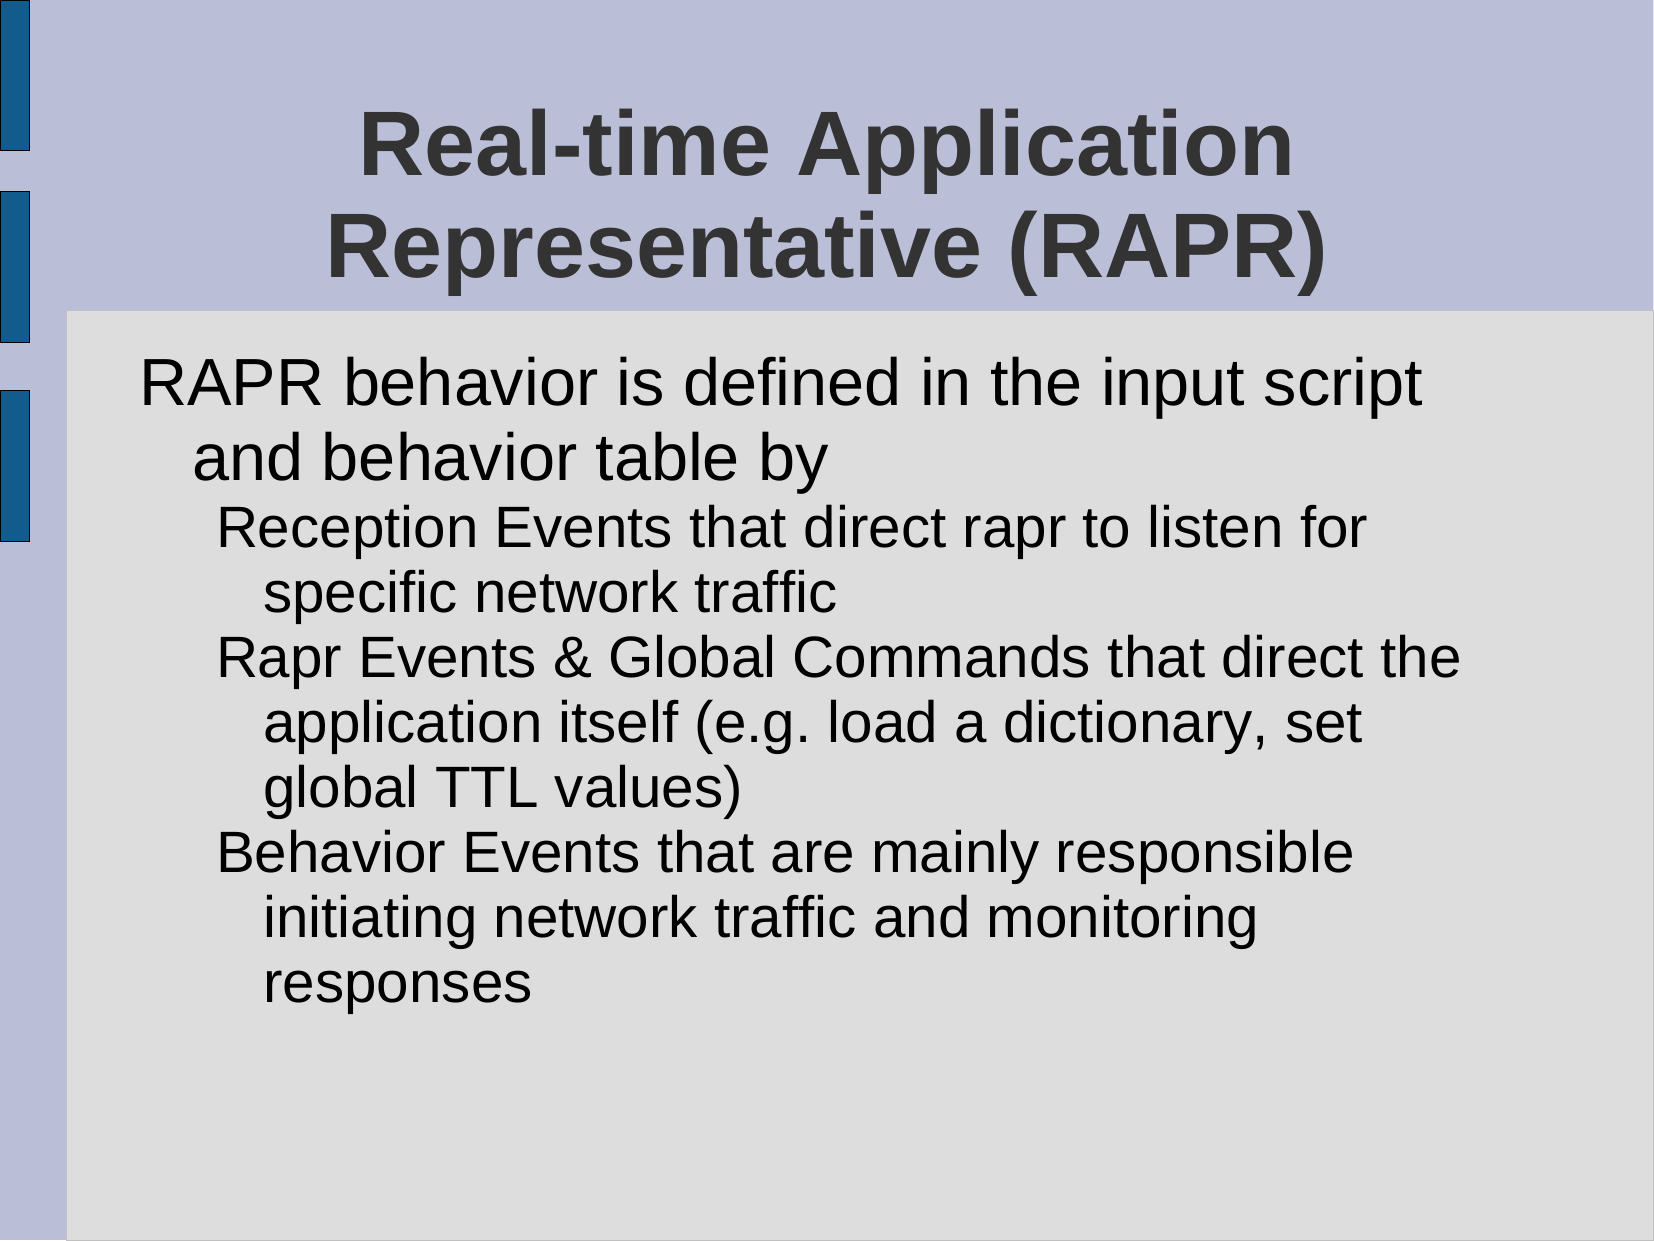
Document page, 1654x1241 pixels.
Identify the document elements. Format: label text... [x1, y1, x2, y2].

list RAPR behavior is defined in the input script and behavior table by Reception Events that direct rapr to listen for specific network traffic Rapr Events & Global Commands that direct the application itself (e.g. load a dictionary, set global TTL values) Behavior Events that are mainly responsible initiating network traffic and monitoring responses [121, 344, 1534, 1127]
title Real-time Application Representative (RAPR) [121, 75, 1534, 314]
